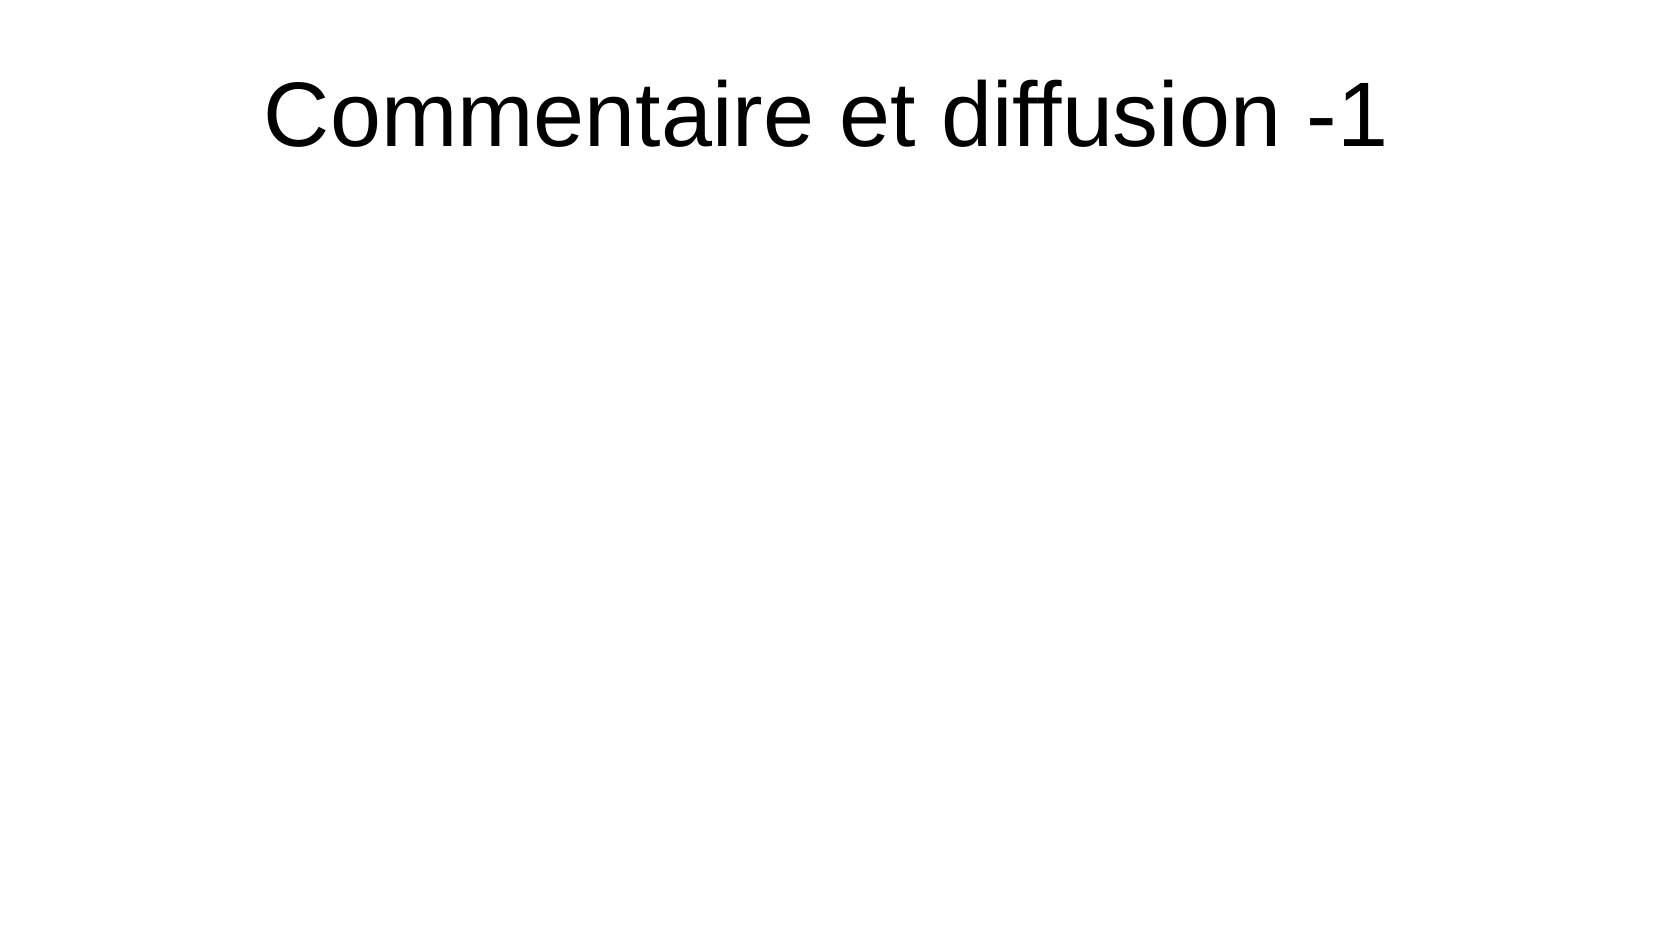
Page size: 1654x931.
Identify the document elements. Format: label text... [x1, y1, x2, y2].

title Commentaire et diffusion -1 [82, 37, 1571, 193]
